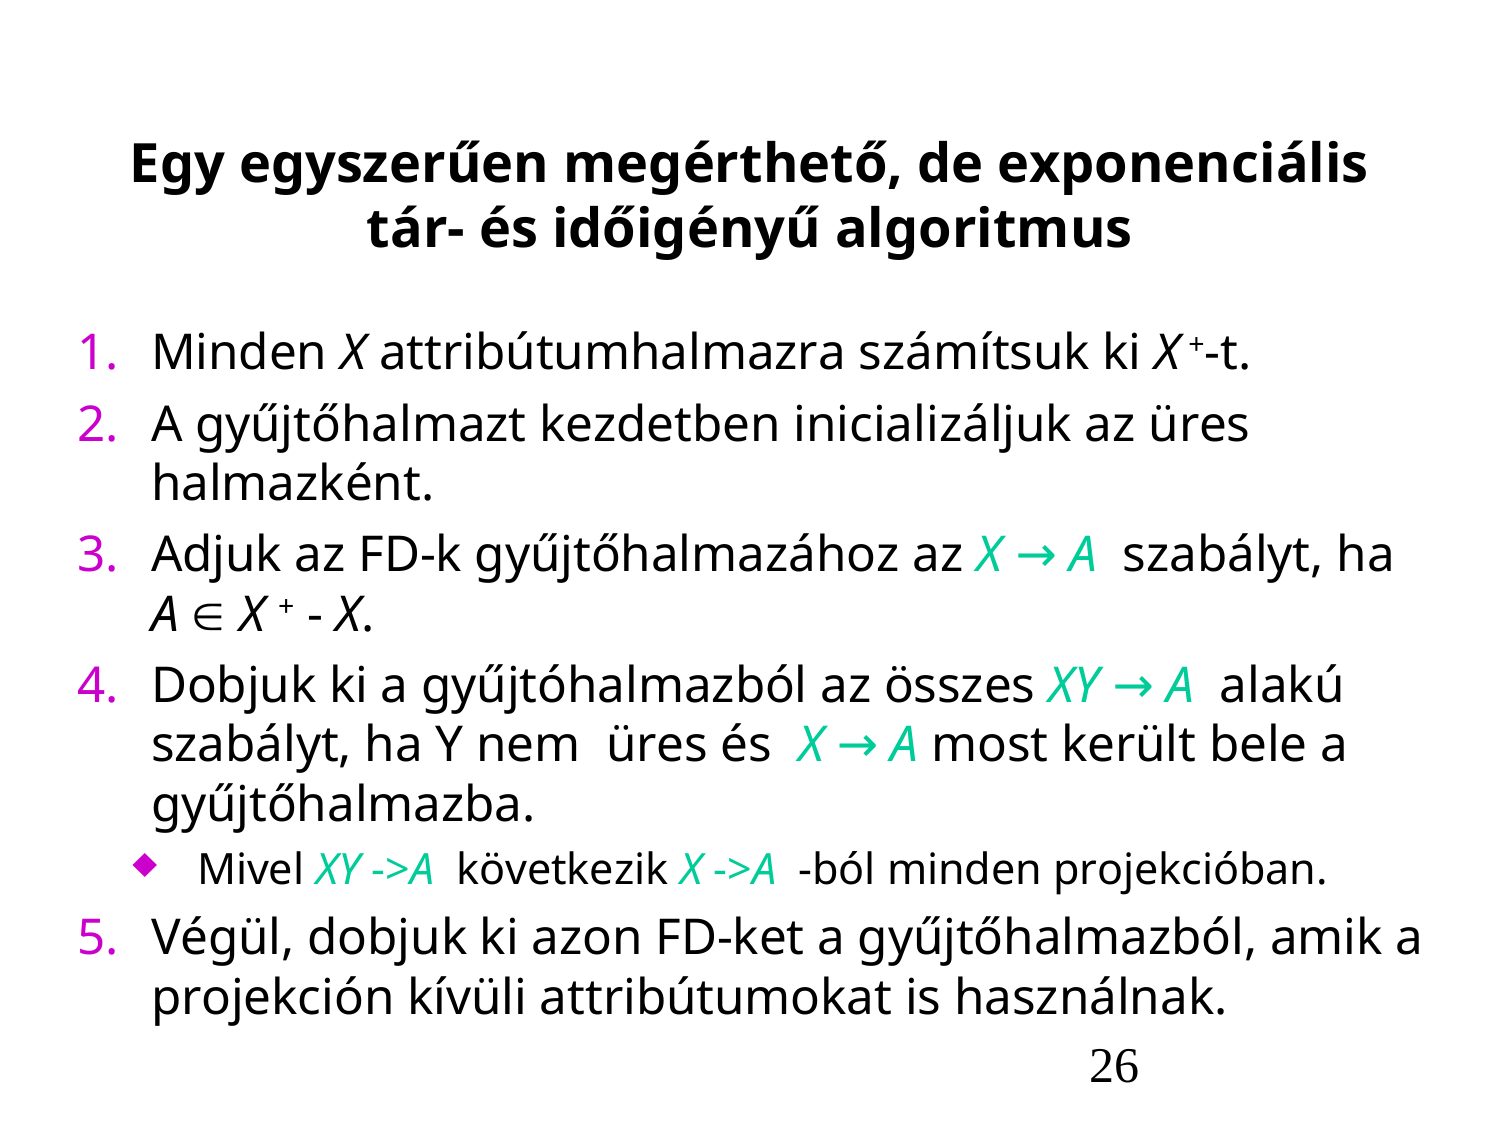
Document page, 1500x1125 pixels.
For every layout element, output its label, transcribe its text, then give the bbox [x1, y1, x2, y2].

title Egy egyszerűen megérthető, de exponenciális tár- és időigényű algoritmus [112, 99, 1388, 288]
list Minden X attribútumhalmazra számítsuk ki X +-t. A gyűjtőhalmazt kezdetben inicializáljuk az üres halmazként. Adjuk az FD-k gyűjtőhalmazához az X → A szabályt, ha A  X + - X. Dobjuk ki a gyűjtóhalmazból az összes XY → A alakú szabályt, ha Y nem üres és X → A most került bele a gyűjtőhalmazba. Mivel XY ->A következik X ->A -ból minden projekcióban. Végül, dobjuk ki azon FD-ket a gyűjtőhalmazból, amik a projekción kívüli attribútumokat is használnak. [62, 312, 1450, 1038]
